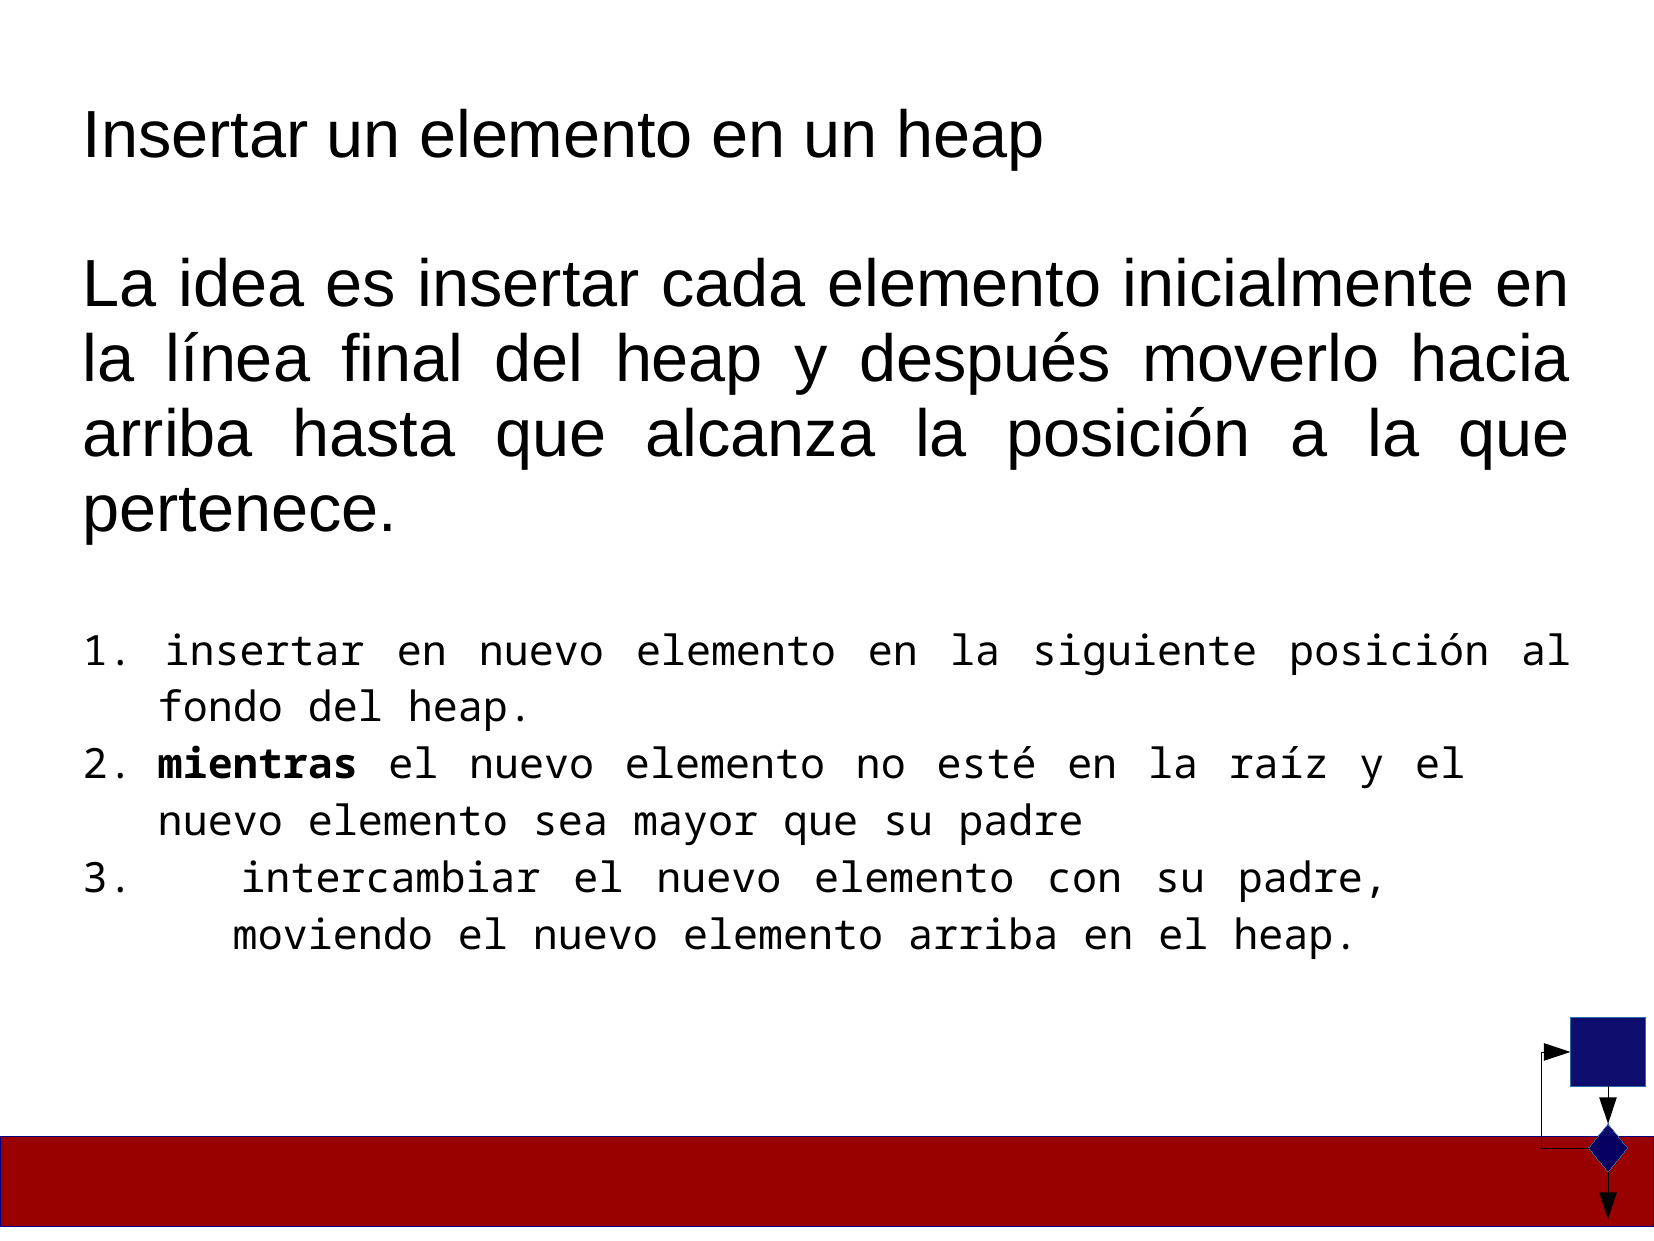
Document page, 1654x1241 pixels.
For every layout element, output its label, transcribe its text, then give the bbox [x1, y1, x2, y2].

subtitle Insertar un elemento en un heap La idea es insertar cada elemento inicialmente en la línea final del heap y después moverlo hacia arriba hasta que alcanza la posición a la que pertenece. 1. insertar en nuevo elemento en la siguiente posición al fondo del heap. 2. mientras el nuevo elemento no esté en la raíz y el nuevo elemento sea mayor que su padre 3. intercambiar el nuevo elemento con su padre, moviendo el nuevo elemento arriba en el heap. [82, 49, 1571, 1010]
text_box [0, 1124, 1654, 1227]
text_box [1570, 1017, 1646, 1087]
